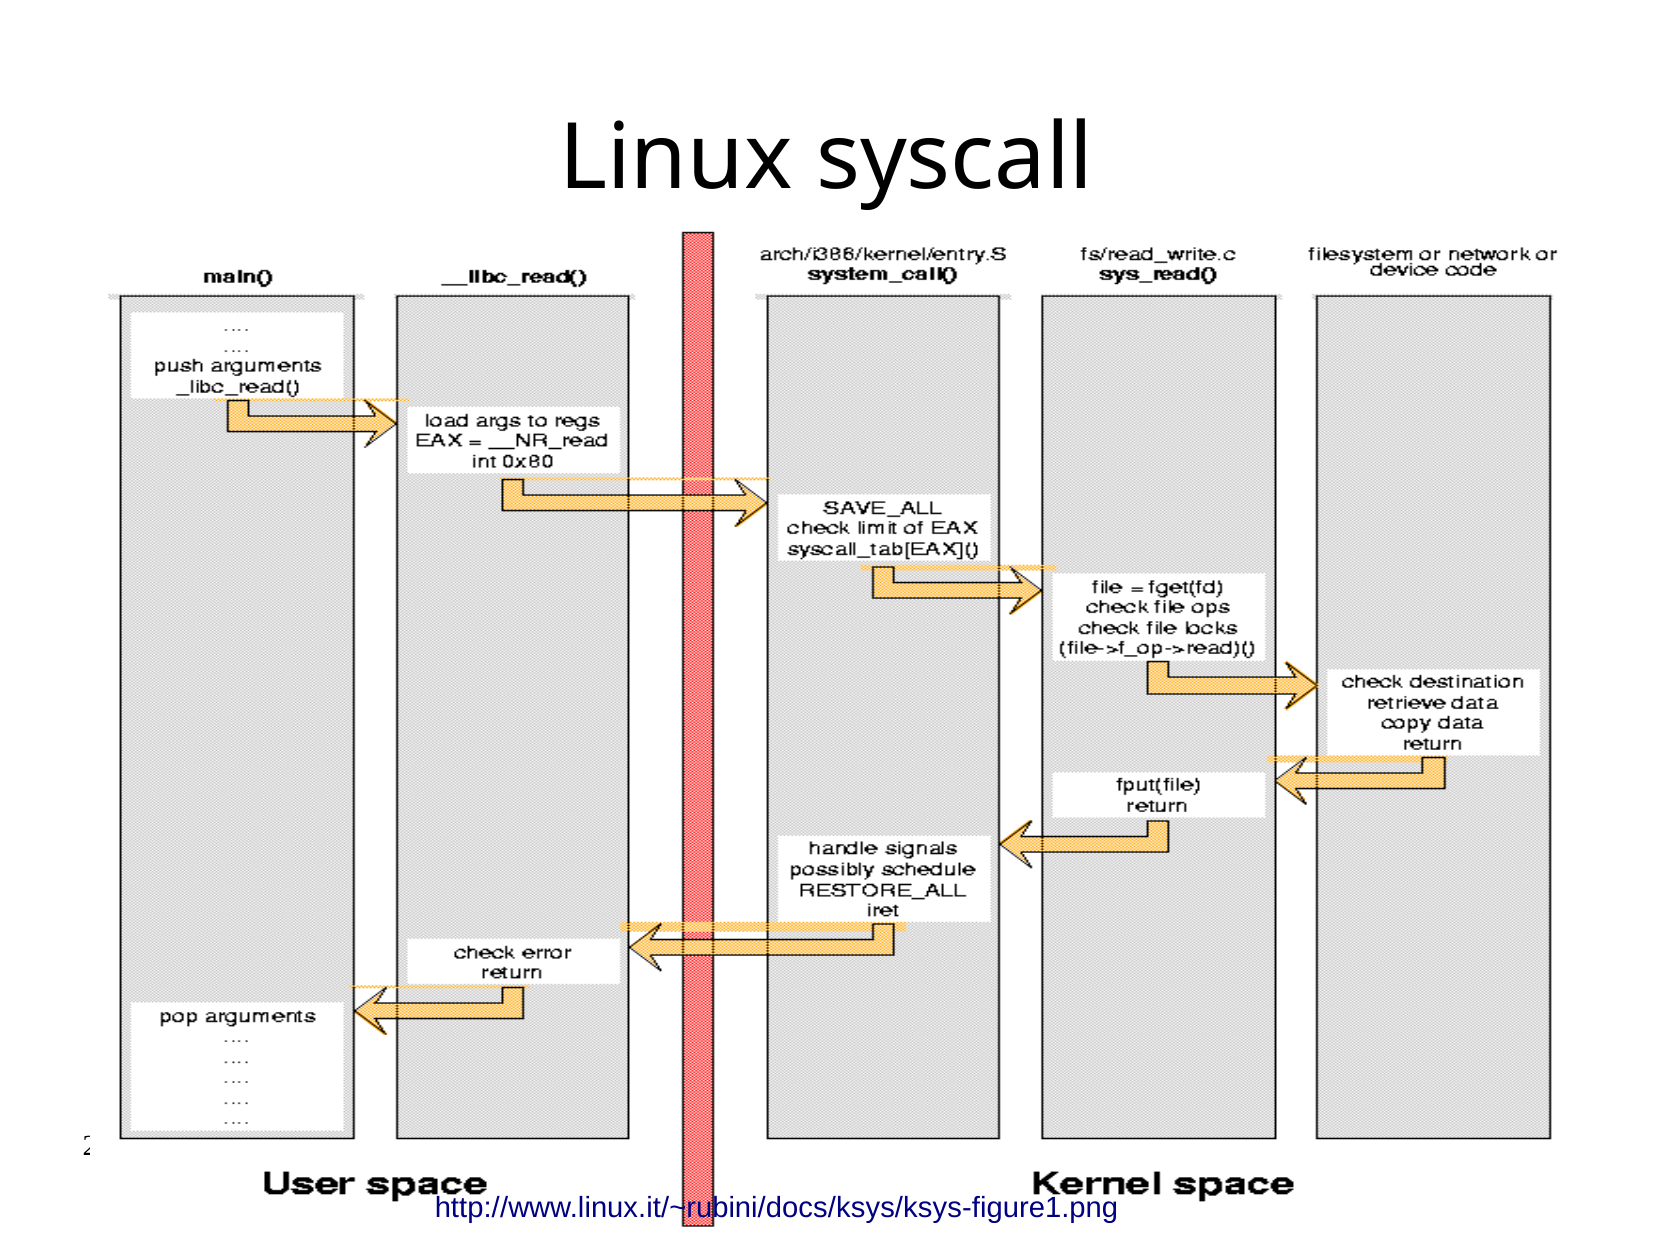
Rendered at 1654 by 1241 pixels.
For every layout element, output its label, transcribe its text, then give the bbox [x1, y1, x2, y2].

text_box http://www.linux.it/~rubini/docs/ksys/ksys-figure1.png [420, 1183, 1156, 1241]
picture [90, 218, 1576, 1241]
title Linux syscall [82, 49, 1571, 257]
